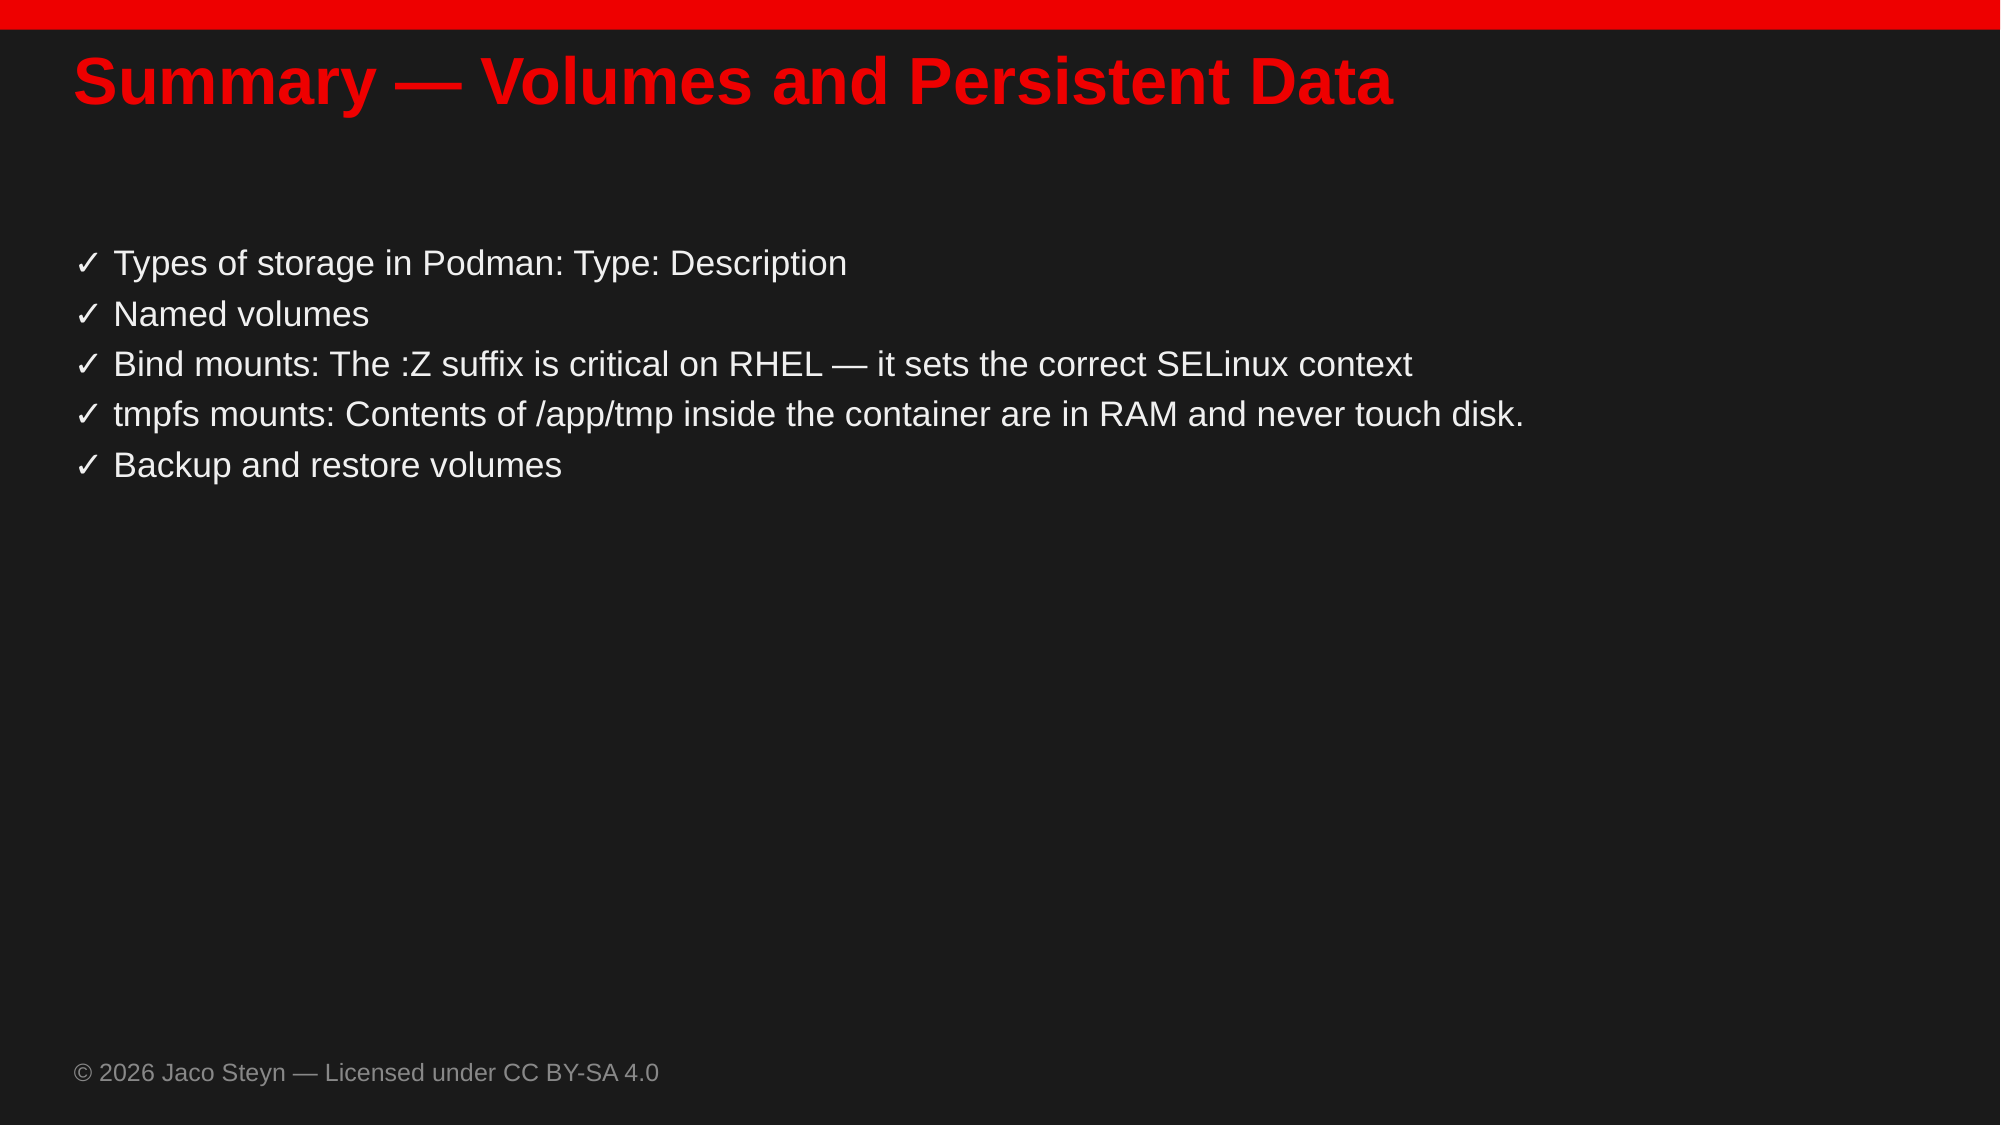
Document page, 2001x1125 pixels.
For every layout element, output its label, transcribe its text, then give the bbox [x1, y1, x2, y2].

text_box [0, 0, 2001, 30]
text_box © 2026 Jaco Steyn — Licensed under CC BY-SA 4.0 [59, 1051, 1942, 1093]
text_box Summary — Volumes and Persistent Data [59, 36, 1942, 208]
text_box ✓ Types of storage in Podman: Type: Description ✓ Named volumes ✓ Bind mounts: The :Z suffix is critical on RHEL — it sets the correct SELinux context ✓ tmpfs mounts: Contents of /app/tmp inside the container are in RAM and never touch disk. ✓ Backup and restore volumes [59, 236, 1942, 1037]
